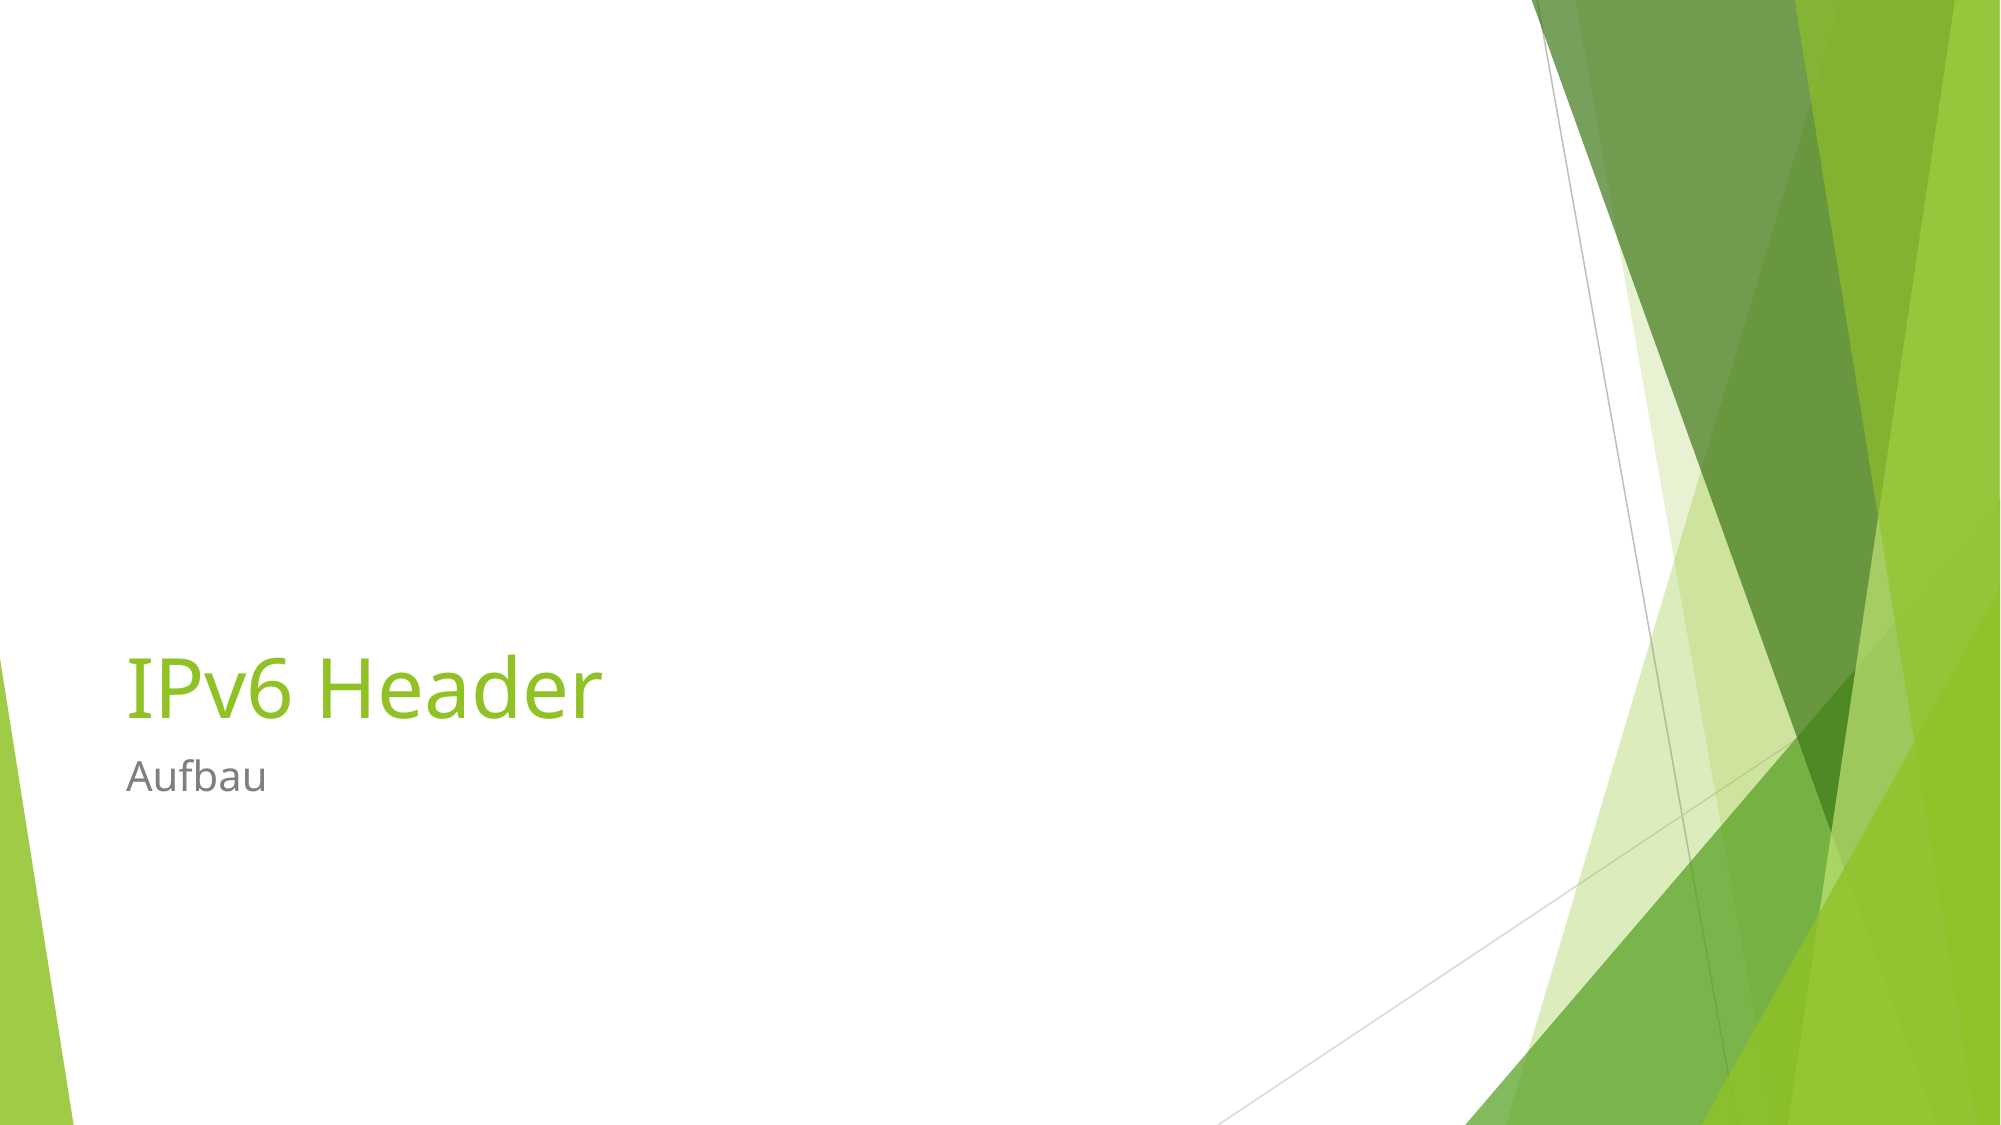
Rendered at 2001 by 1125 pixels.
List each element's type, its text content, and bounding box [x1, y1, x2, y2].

list Aufbau [111, 742, 1522, 884]
title IPv6 Header [111, 443, 1522, 742]
